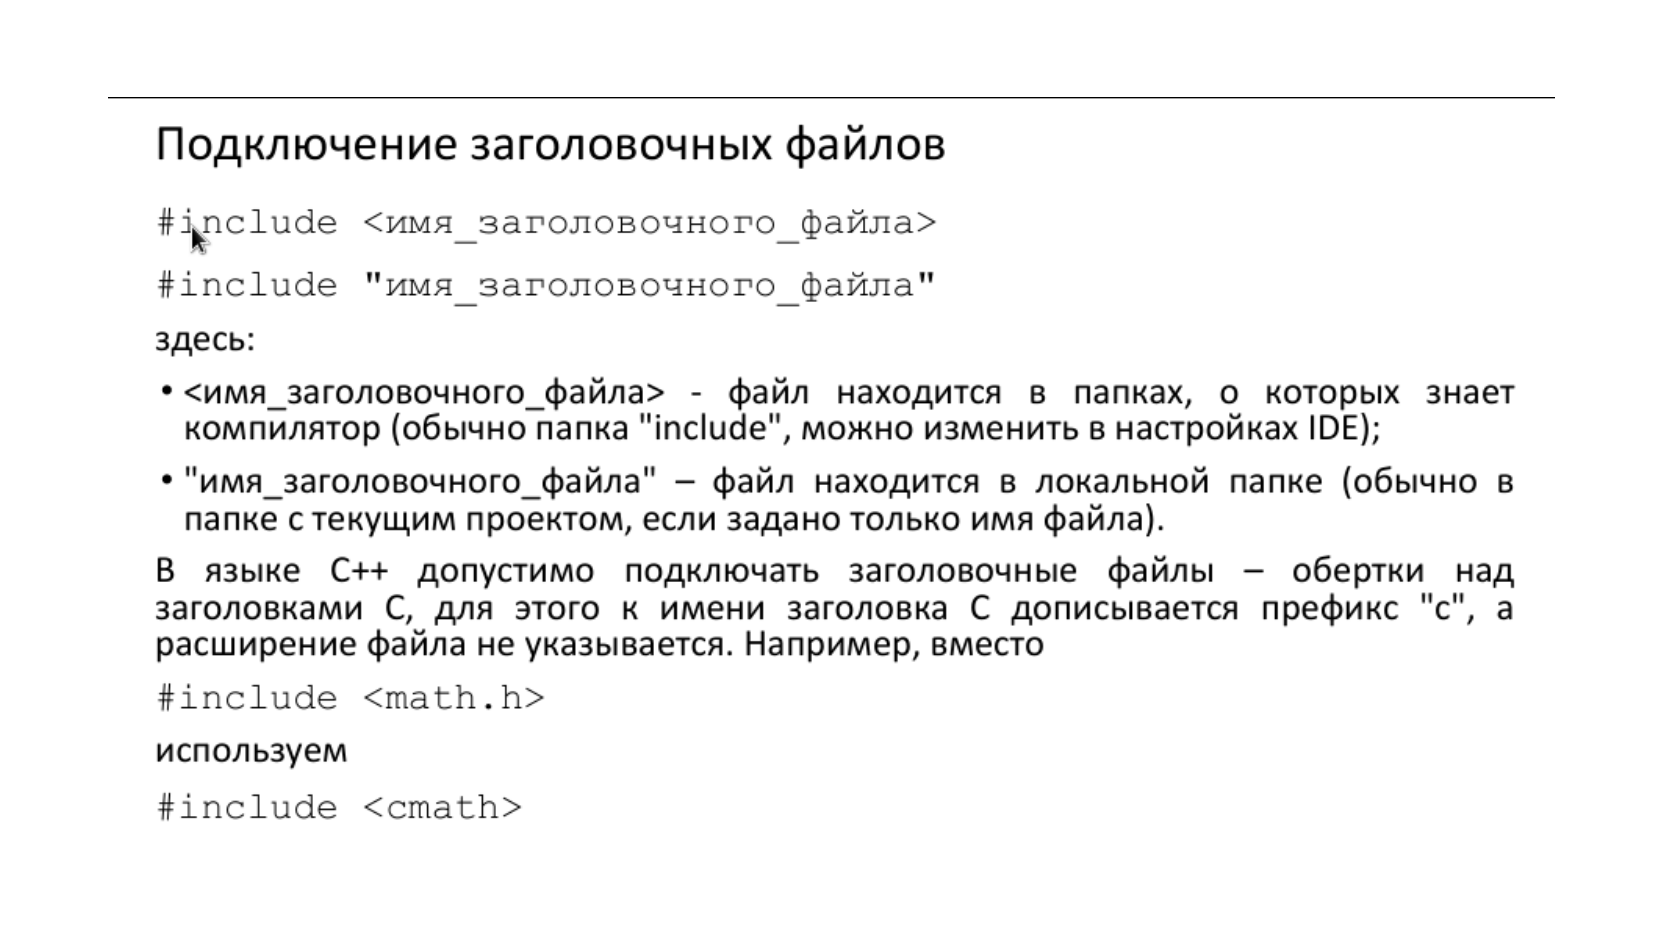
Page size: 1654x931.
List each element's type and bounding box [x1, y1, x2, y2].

picture [108, 97, 1555, 837]
